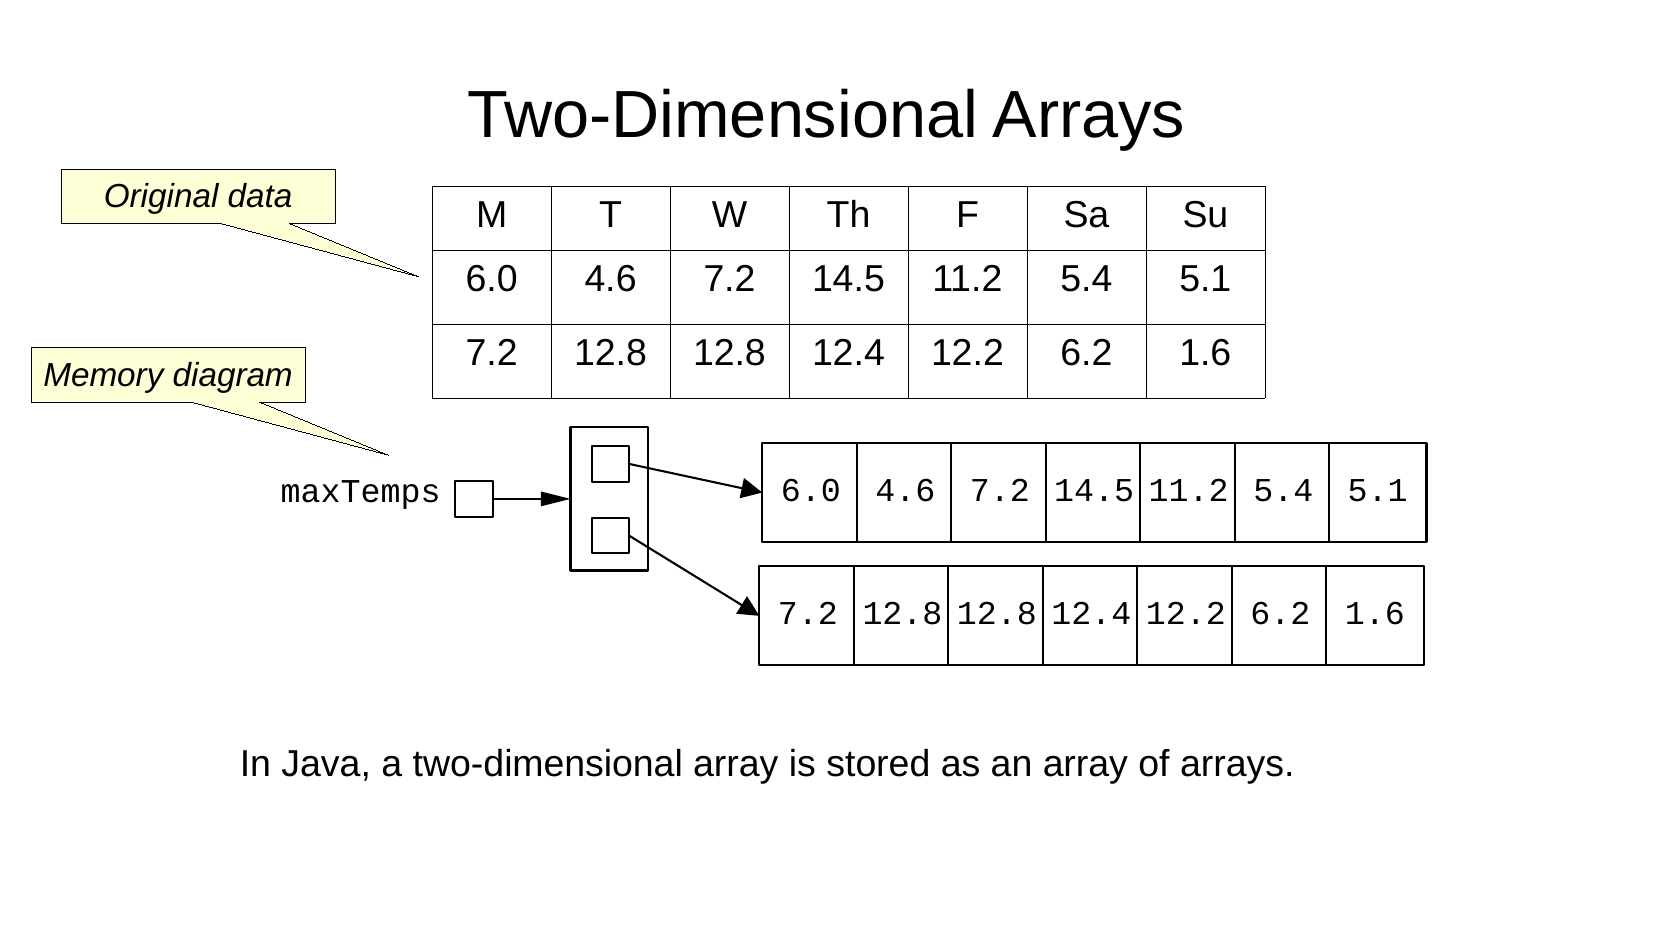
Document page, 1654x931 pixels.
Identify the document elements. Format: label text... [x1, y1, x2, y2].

table_cell 12.8 [552, 325, 670, 398]
text_box 12.8 [853, 566, 948, 666]
table_cell 7.2 [671, 251, 789, 324]
table_cell 6.2 [1028, 325, 1146, 398]
text_box maxTemps [265, 467, 456, 521]
text_box In Java, a two-dimensional array is stored as an array of arrays. [225, 735, 1310, 793]
title Two-Dimensional Arrays [82, 37, 1571, 193]
text_box 6.2 [1231, 566, 1326, 666]
table_cell 7.2 [433, 325, 551, 398]
table_header Su [1147, 187, 1265, 250]
table_header Th [790, 187, 908, 250]
table_cell 5.4 [1028, 251, 1146, 324]
text_box 12.2 [1137, 566, 1231, 666]
text_box Memory diagram [31, 347, 389, 456]
table_header F [909, 187, 1027, 250]
text_box 5.1 [1329, 443, 1427, 542]
table_cell 4.6 [552, 251, 670, 324]
text_box 14.5 [1045, 443, 1140, 542]
text_box 1.6 [1326, 566, 1424, 666]
text_box 7.2 [759, 566, 853, 666]
text_box 5.4 [1234, 443, 1329, 542]
table_header W [671, 187, 789, 250]
table_header T [552, 187, 670, 250]
text_box 11.2 [1140, 443, 1234, 542]
table_cell 12.4 [790, 325, 908, 398]
text_box [570, 427, 648, 571]
table_cell 1.6 [1147, 325, 1265, 398]
text_box Original data [61, 169, 419, 277]
table_cell 6.0 [433, 251, 551, 324]
text_box 12.4 [1042, 566, 1137, 666]
table_cell 11.2 [909, 251, 1027, 324]
text_box 7.2 [951, 443, 1045, 542]
text_box 6.0 [762, 443, 856, 542]
text_box 4.6 [856, 443, 951, 542]
table_cell 5.1 [1147, 251, 1265, 324]
table_cell 14.5 [790, 251, 908, 324]
table_cell 12.8 [671, 325, 789, 398]
table_header Sa [1028, 187, 1146, 250]
table_cell 12.2 [909, 325, 1027, 398]
text_box 12.8 [948, 566, 1042, 666]
text_box [455, 480, 493, 517]
table_header M [433, 187, 551, 250]
